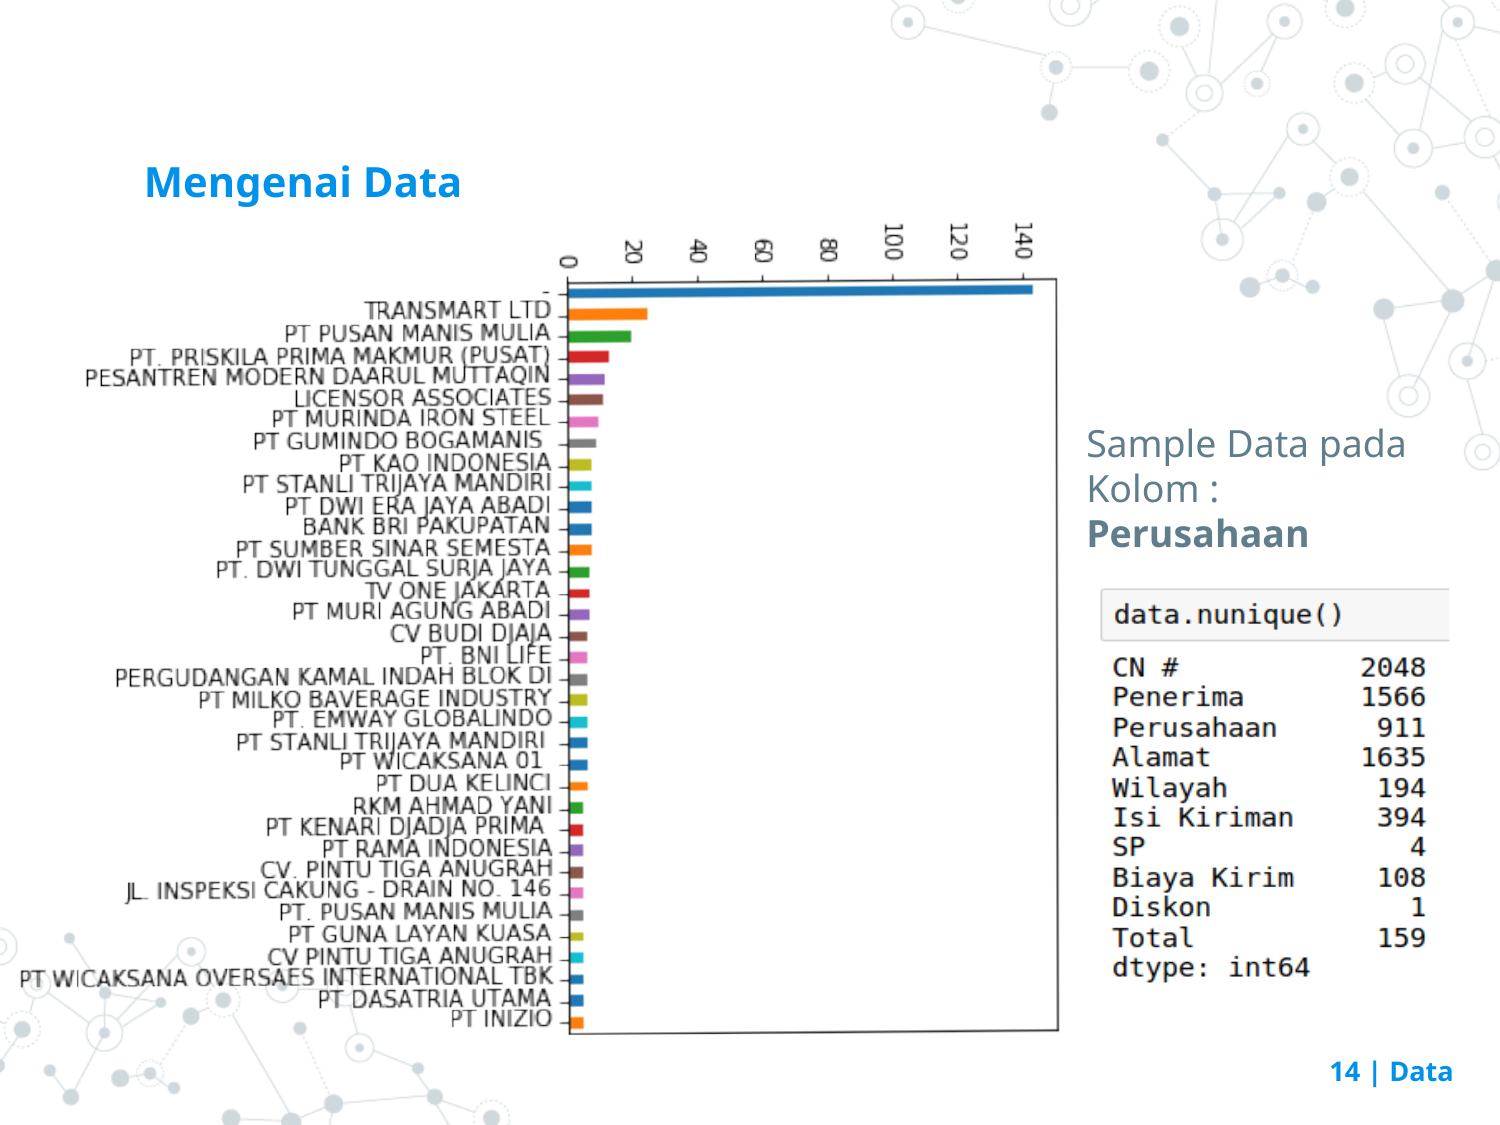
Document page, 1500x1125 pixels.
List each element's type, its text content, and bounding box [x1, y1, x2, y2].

text_box Sample Data pada Kolom : Perusahaan [1081, 404, 1500, 901]
title Mengenai Data [128, 149, 1372, 222]
picture [0, 0, 1500, 1125]
slide_number <number> | Data [1245, 1038, 1469, 1125]
